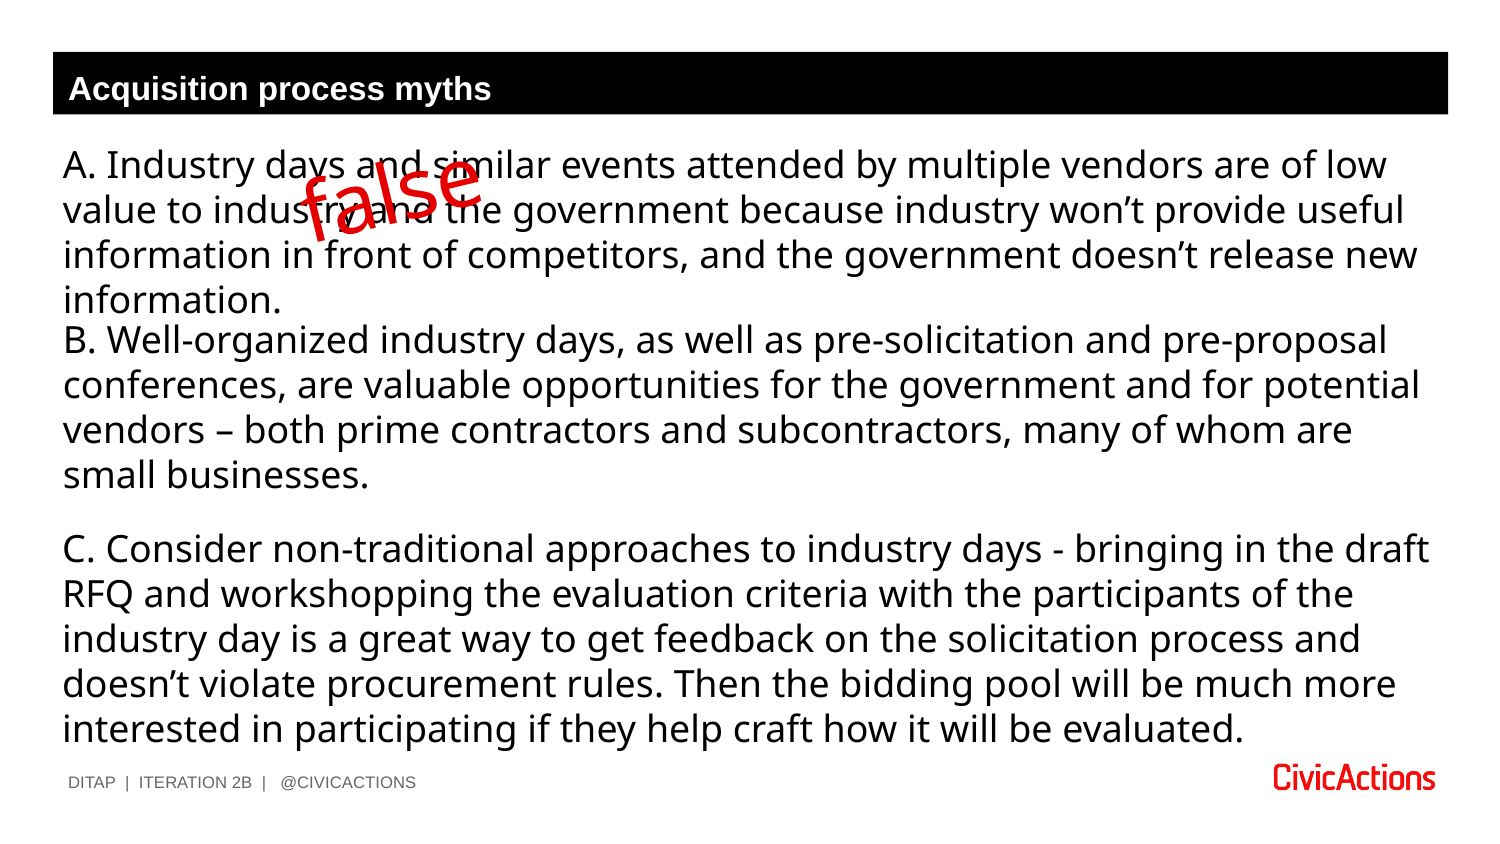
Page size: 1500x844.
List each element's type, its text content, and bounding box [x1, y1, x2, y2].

text_box false [272, 94, 539, 262]
list A. Industry days and similar events attended by multiple vendors are of low value to industry and the government because industry won’t provide useful information in front of competitors, and the government doesn’t release new information. [53, 131, 1449, 298]
title Acquisition process myths [53, 51, 1449, 115]
list C. Consider non-traditional approaches to industry days - bringing in the draft RFQ and workshopping the evaluation criteria with the participants of the industry day is a great way to get feedback on the solicitation process and doesn’t violate procurement rules. Then the bidding pool will be much more interested in participating if they help craft how it will be evaluated. [52, 515, 1448, 717]
list B. Well-organized industry days, as well as pre-solicitation and pre-proposal conferences, are valuable opportunities for the government and for potential vendors – both prime contractors and subcontractors, many of whom are small businesses. [53, 306, 1449, 507]
picture [1271, 758, 1438, 795]
